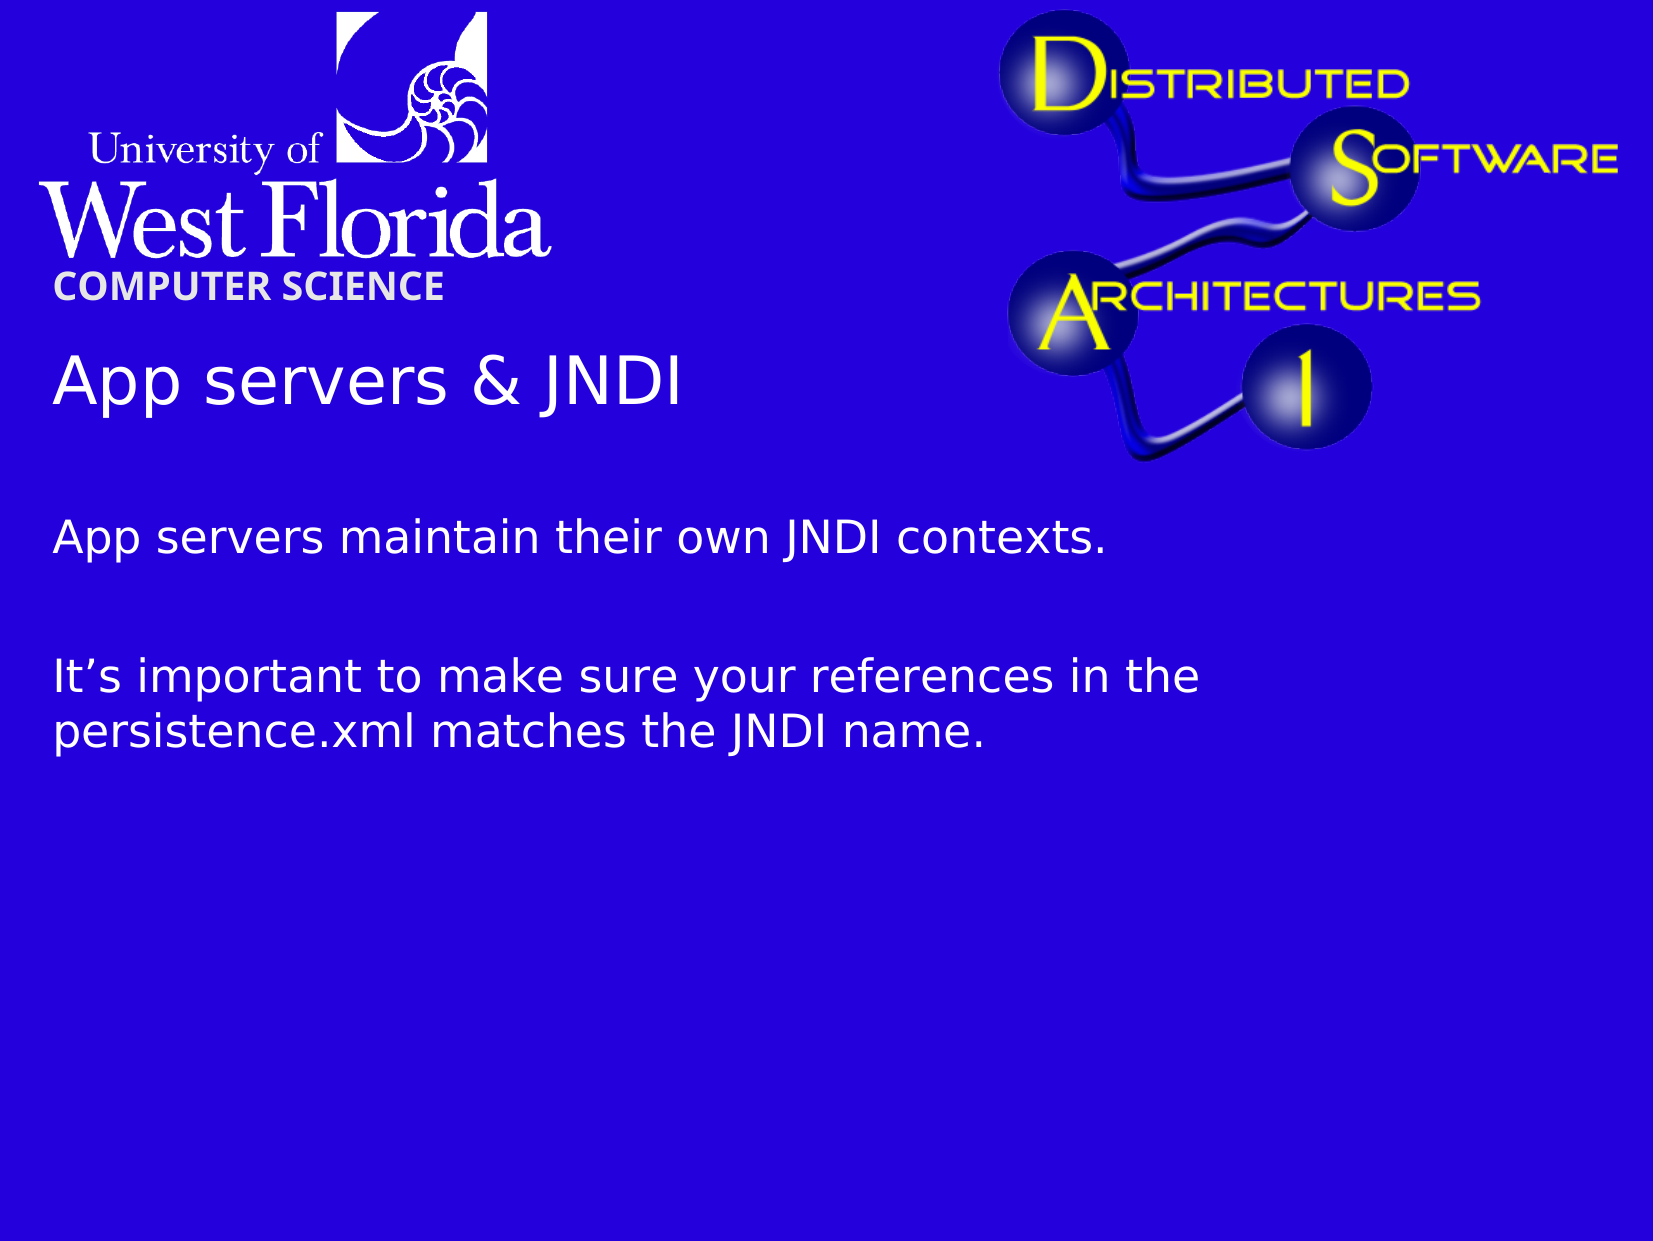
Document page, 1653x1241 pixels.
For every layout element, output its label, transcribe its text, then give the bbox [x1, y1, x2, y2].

text_box App servers & JNDI App servers maintain their own JNDI contexts. It’s important to make sure your references in the persistence.xml matches the JNDI name. [37, 337, 1426, 1241]
picture [37, 0, 559, 262]
picture [910, 0, 1653, 506]
text_box COMPUTER SCIENCE [37, 262, 563, 316]
